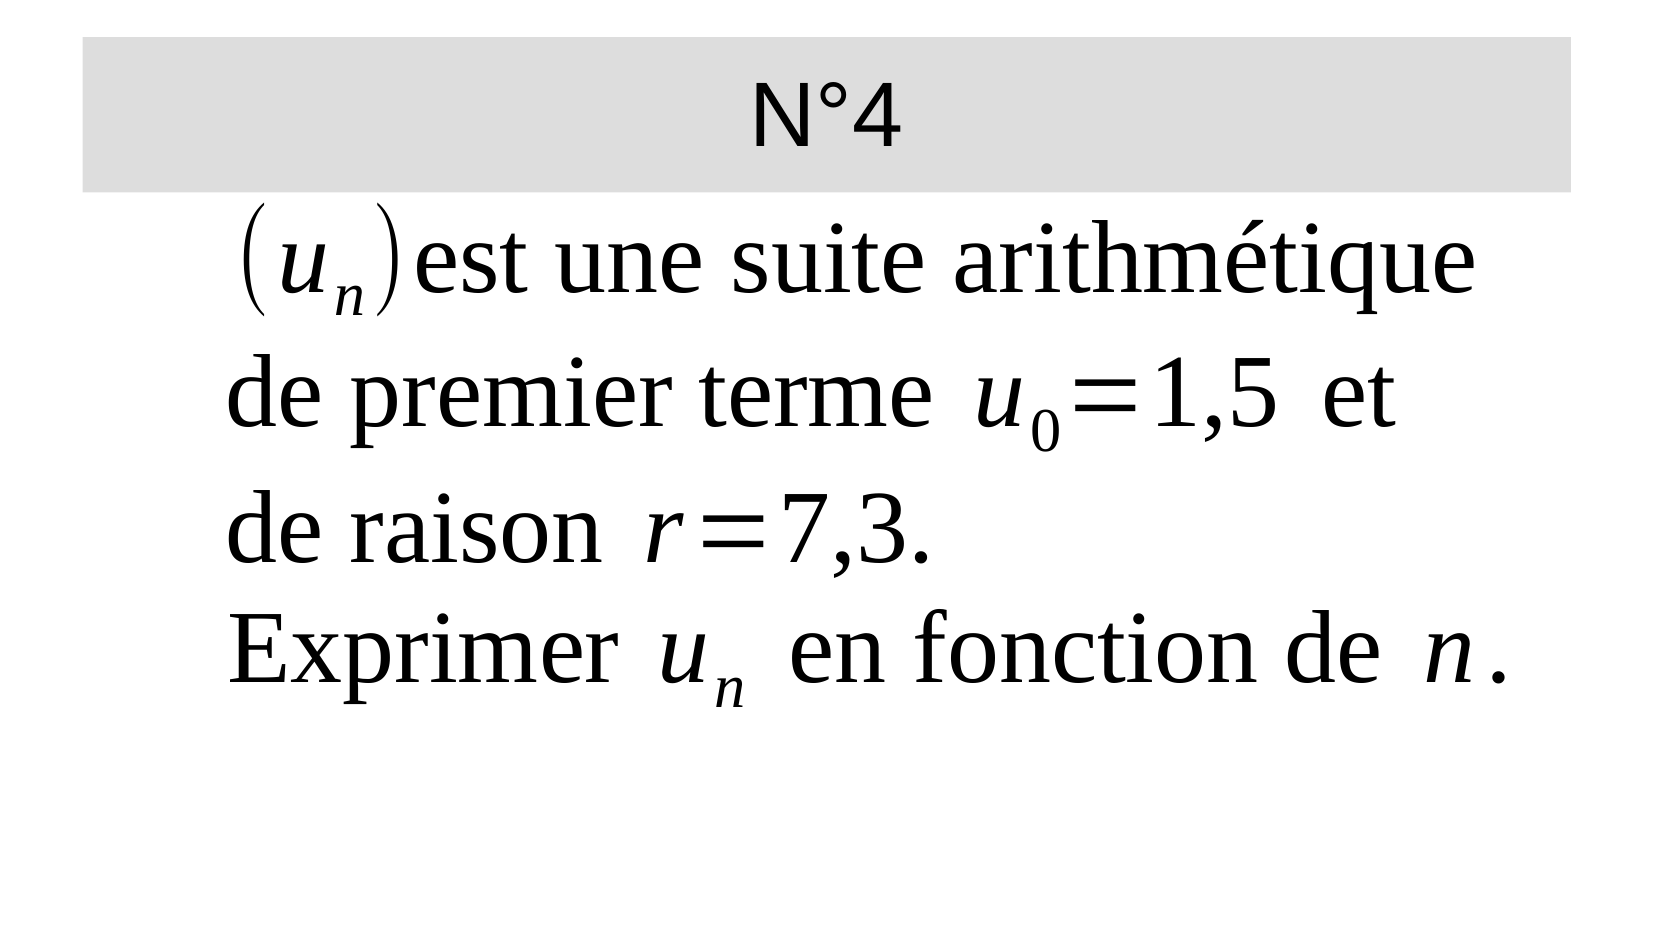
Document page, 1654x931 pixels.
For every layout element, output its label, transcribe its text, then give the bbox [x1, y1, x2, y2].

chart [217, 196, 1521, 721]
title N°4 [82, 37, 1571, 193]
